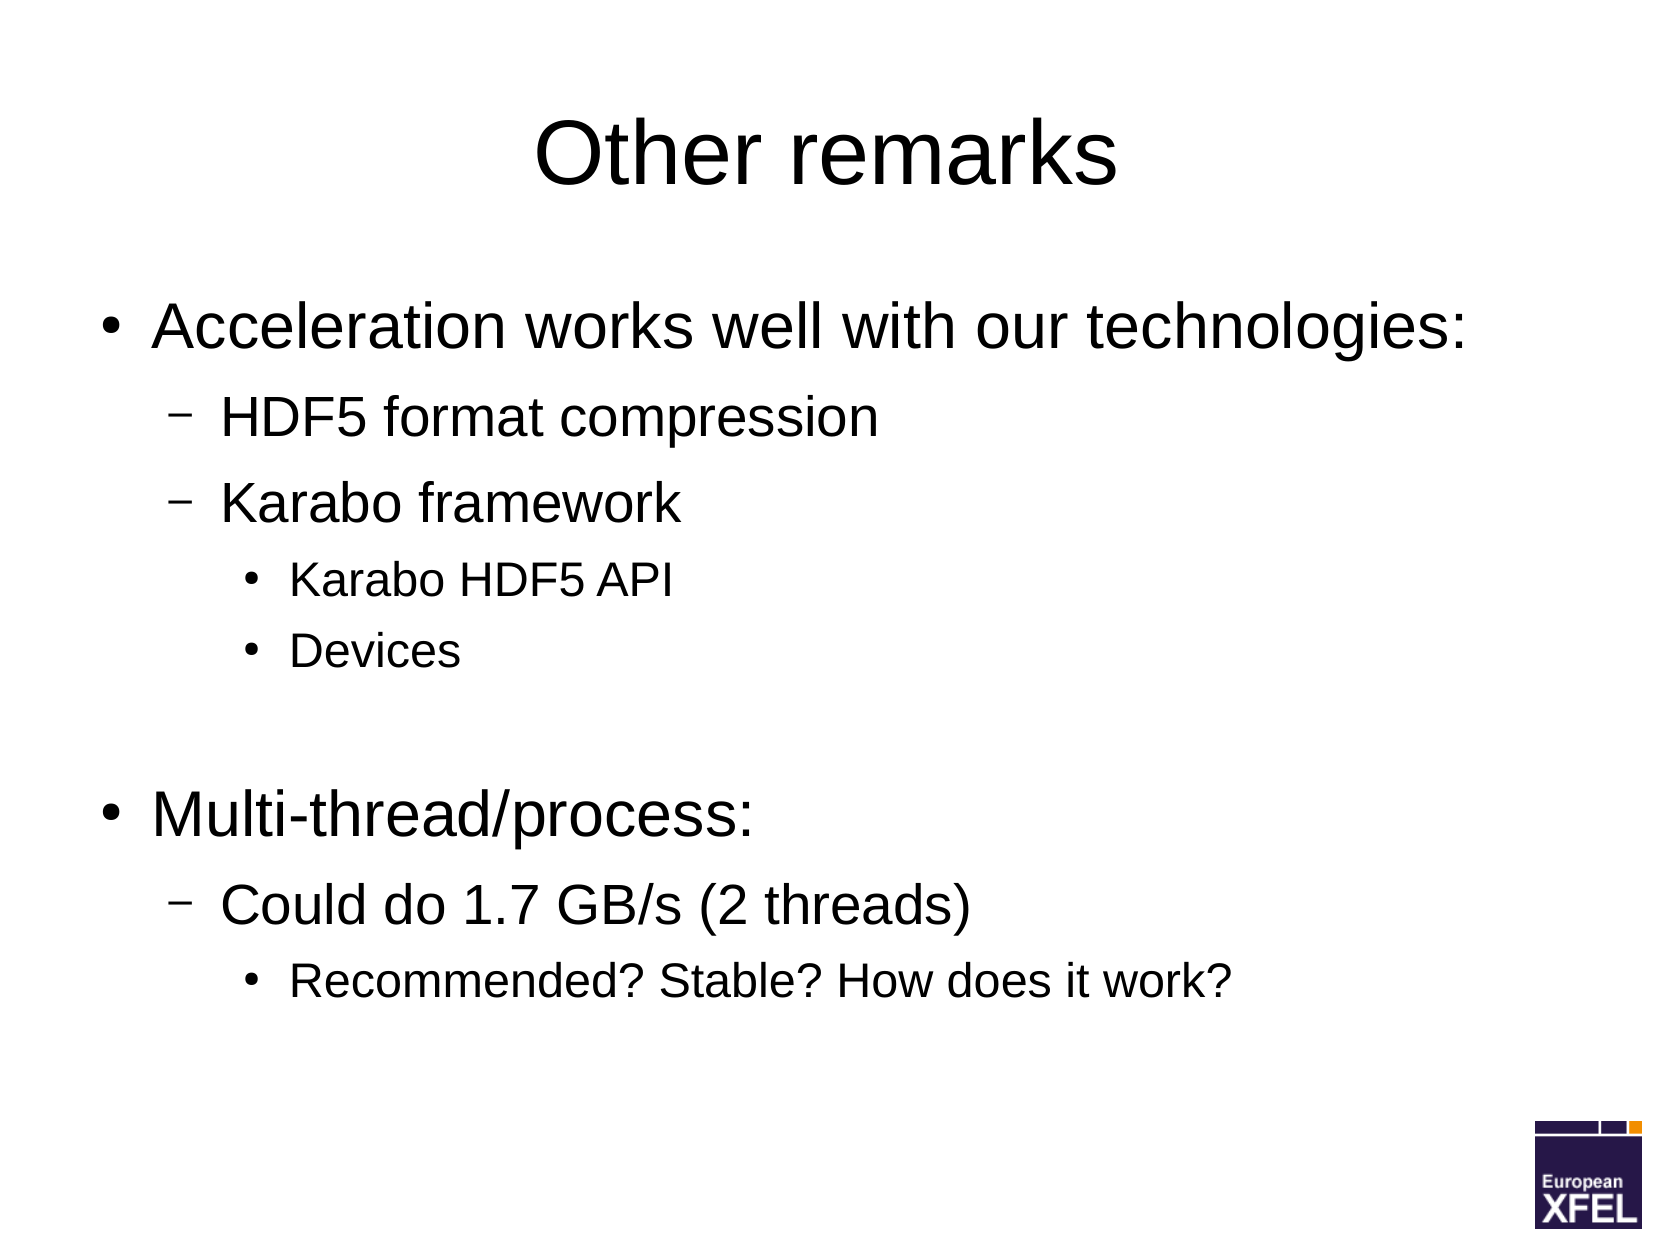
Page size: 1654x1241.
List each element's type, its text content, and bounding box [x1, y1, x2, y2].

picture [1535, 1121, 1642, 1229]
title Other remarks [82, 49, 1571, 257]
list Acceleration works well with our technologies: HDF5 format compression Karabo framework Karabo HDF5 API Devices Multi-thread/process: Could do 1.7 GB/s (2 threads) Recommended? Stable? How does it work? [82, 290, 1571, 1010]
